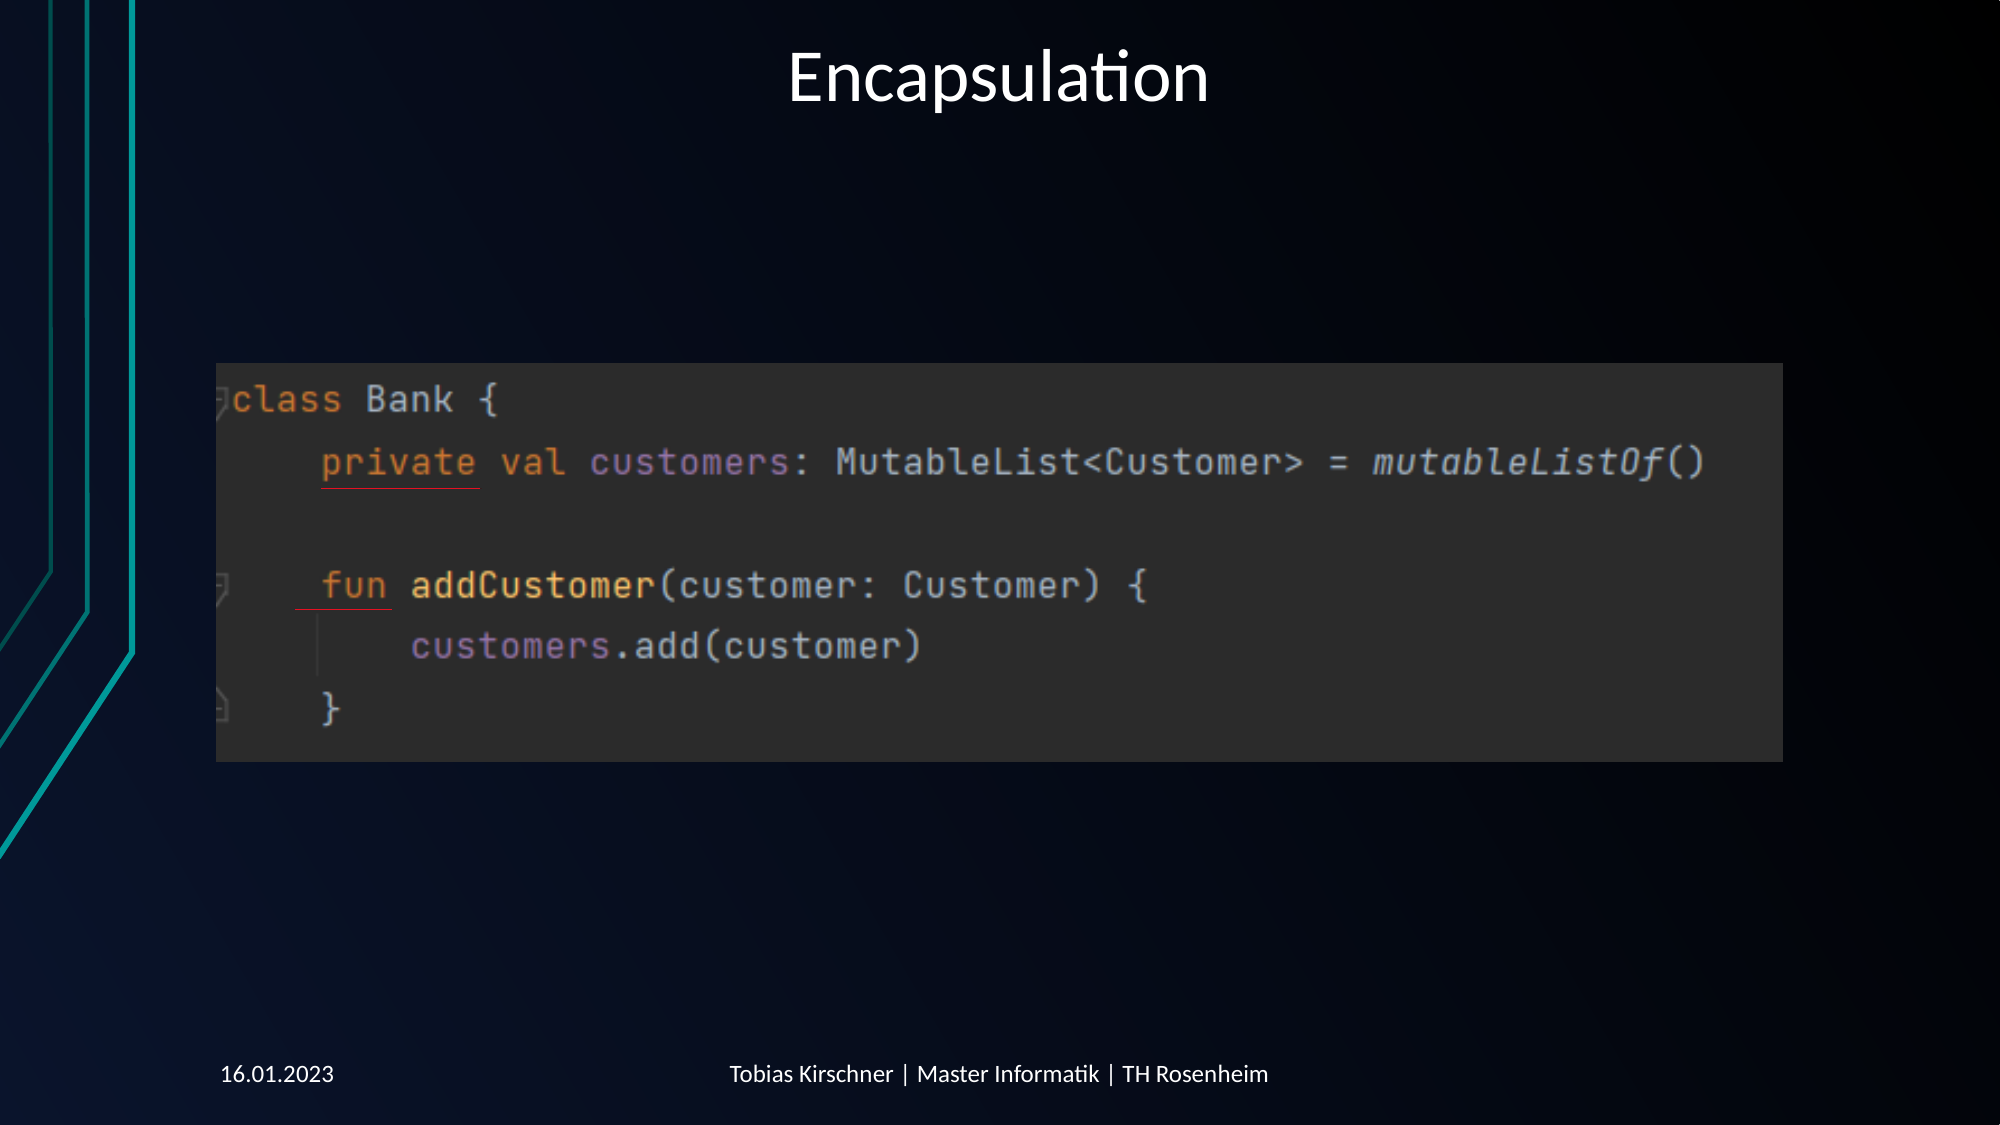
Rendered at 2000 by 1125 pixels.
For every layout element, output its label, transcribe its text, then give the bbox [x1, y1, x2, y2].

text_box Tobias Kirschner | Master Informatik | TH Rosenheim [566, 1042, 1433, 1103]
title Encapsulation [149, 10, 1850, 128]
picture [216, 363, 1783, 762]
text_box 16.01.2023 [199, 1042, 566, 1103]
